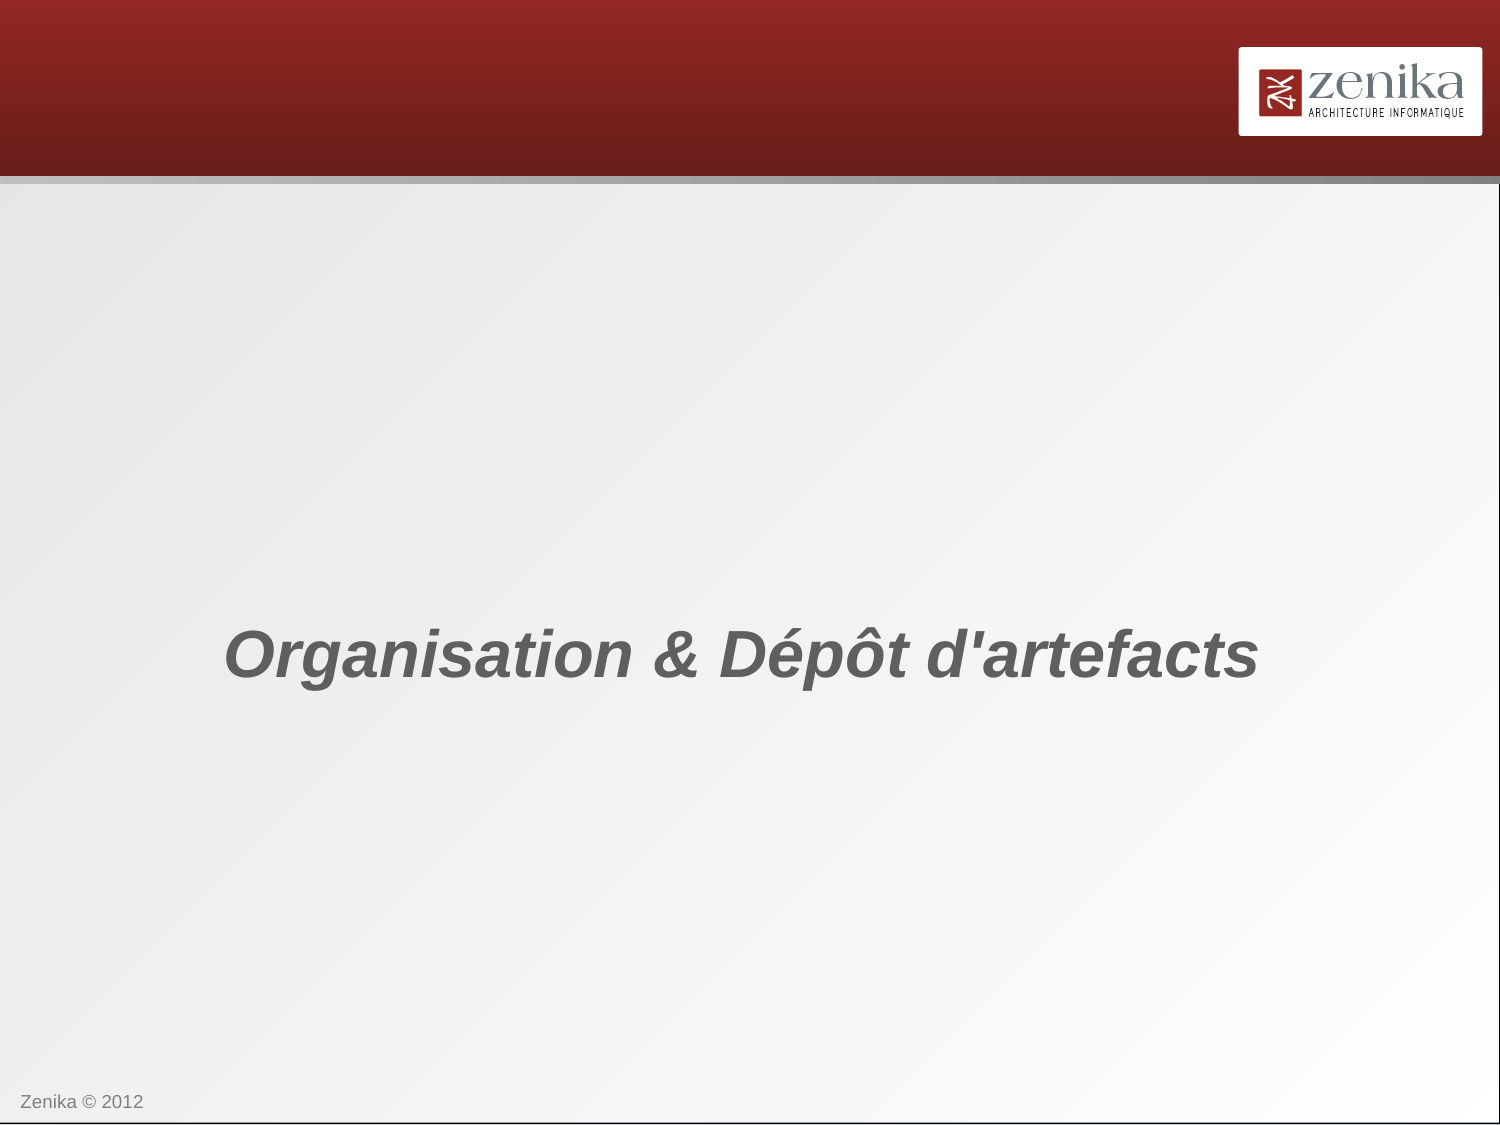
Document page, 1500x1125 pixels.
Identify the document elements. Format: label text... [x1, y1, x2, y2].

text_box Organisation & Dépôt d'artefacts [50, 249, 1435, 1079]
picture [1257, 58, 1464, 125]
